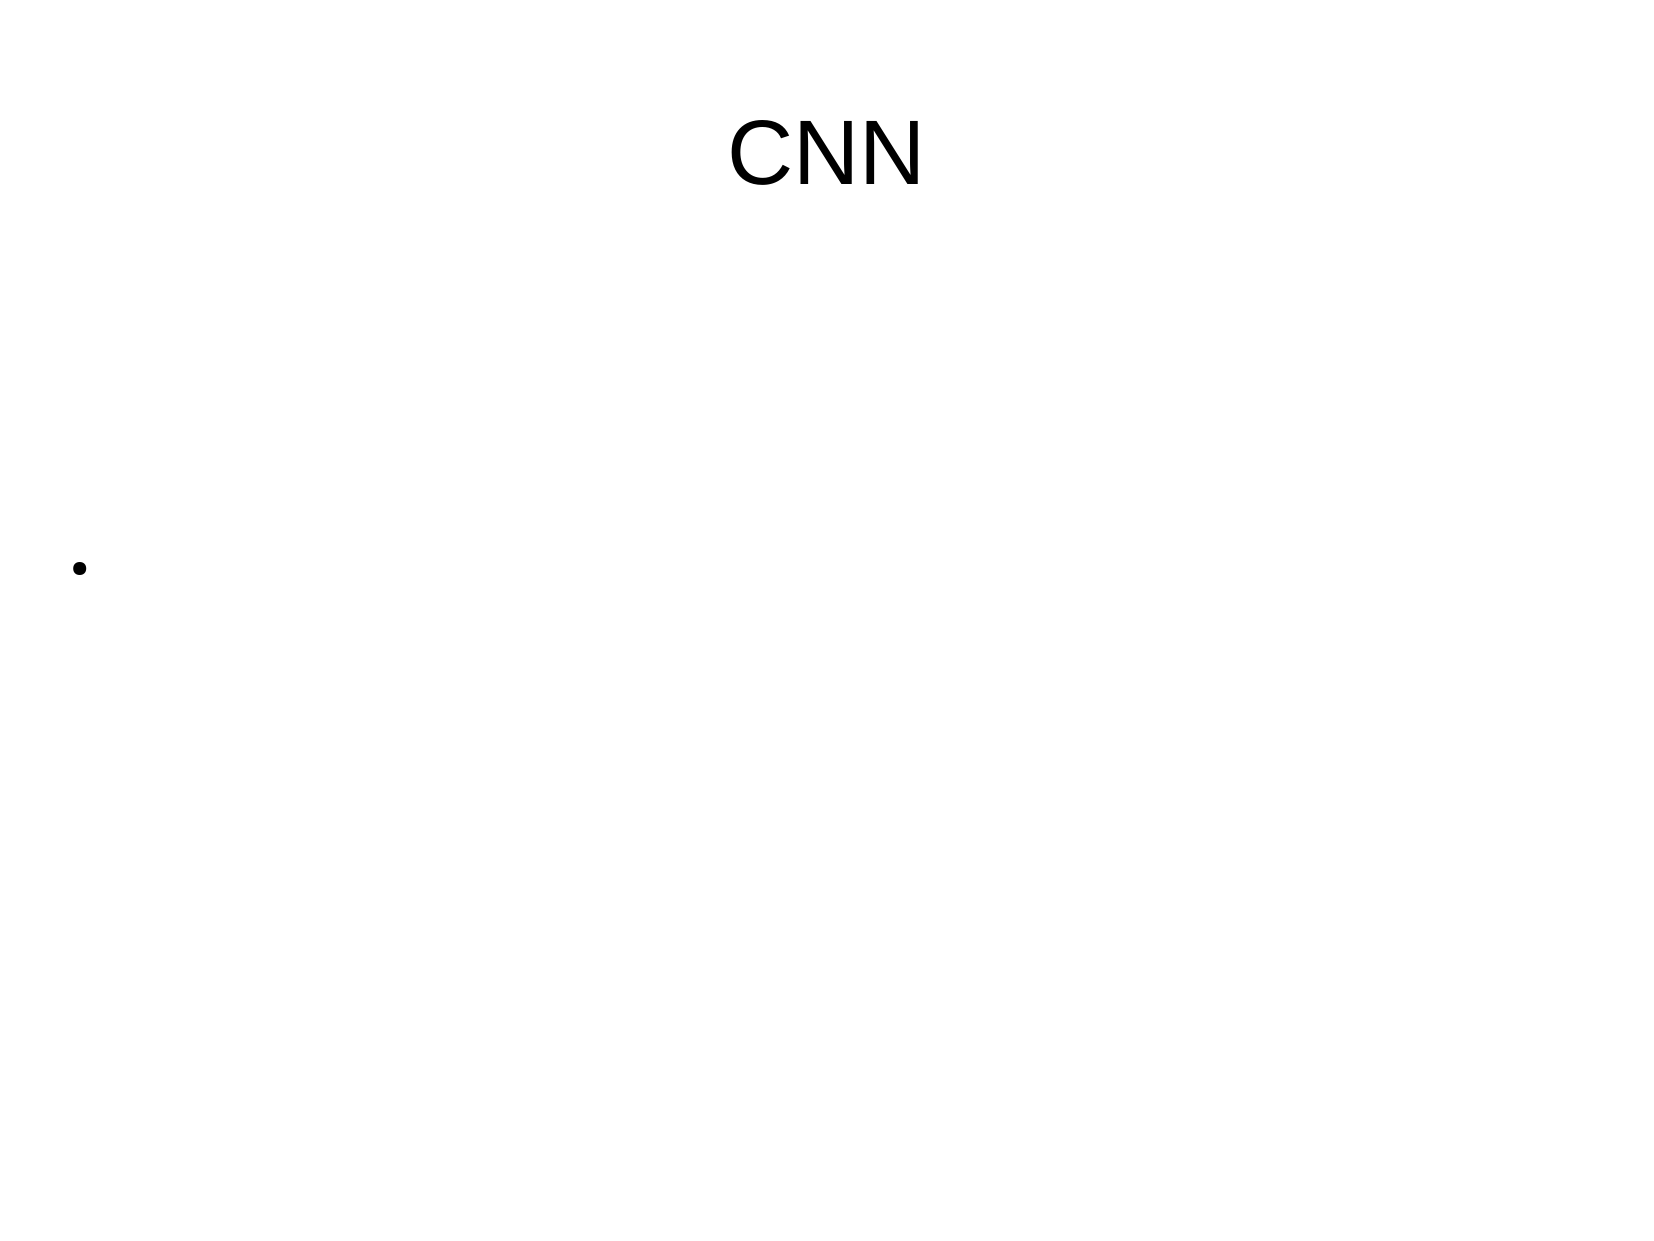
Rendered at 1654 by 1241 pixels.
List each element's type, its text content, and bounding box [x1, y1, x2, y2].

title CNN [82, 49, 1571, 257]
subtitle [70, 283, 1560, 1139]
